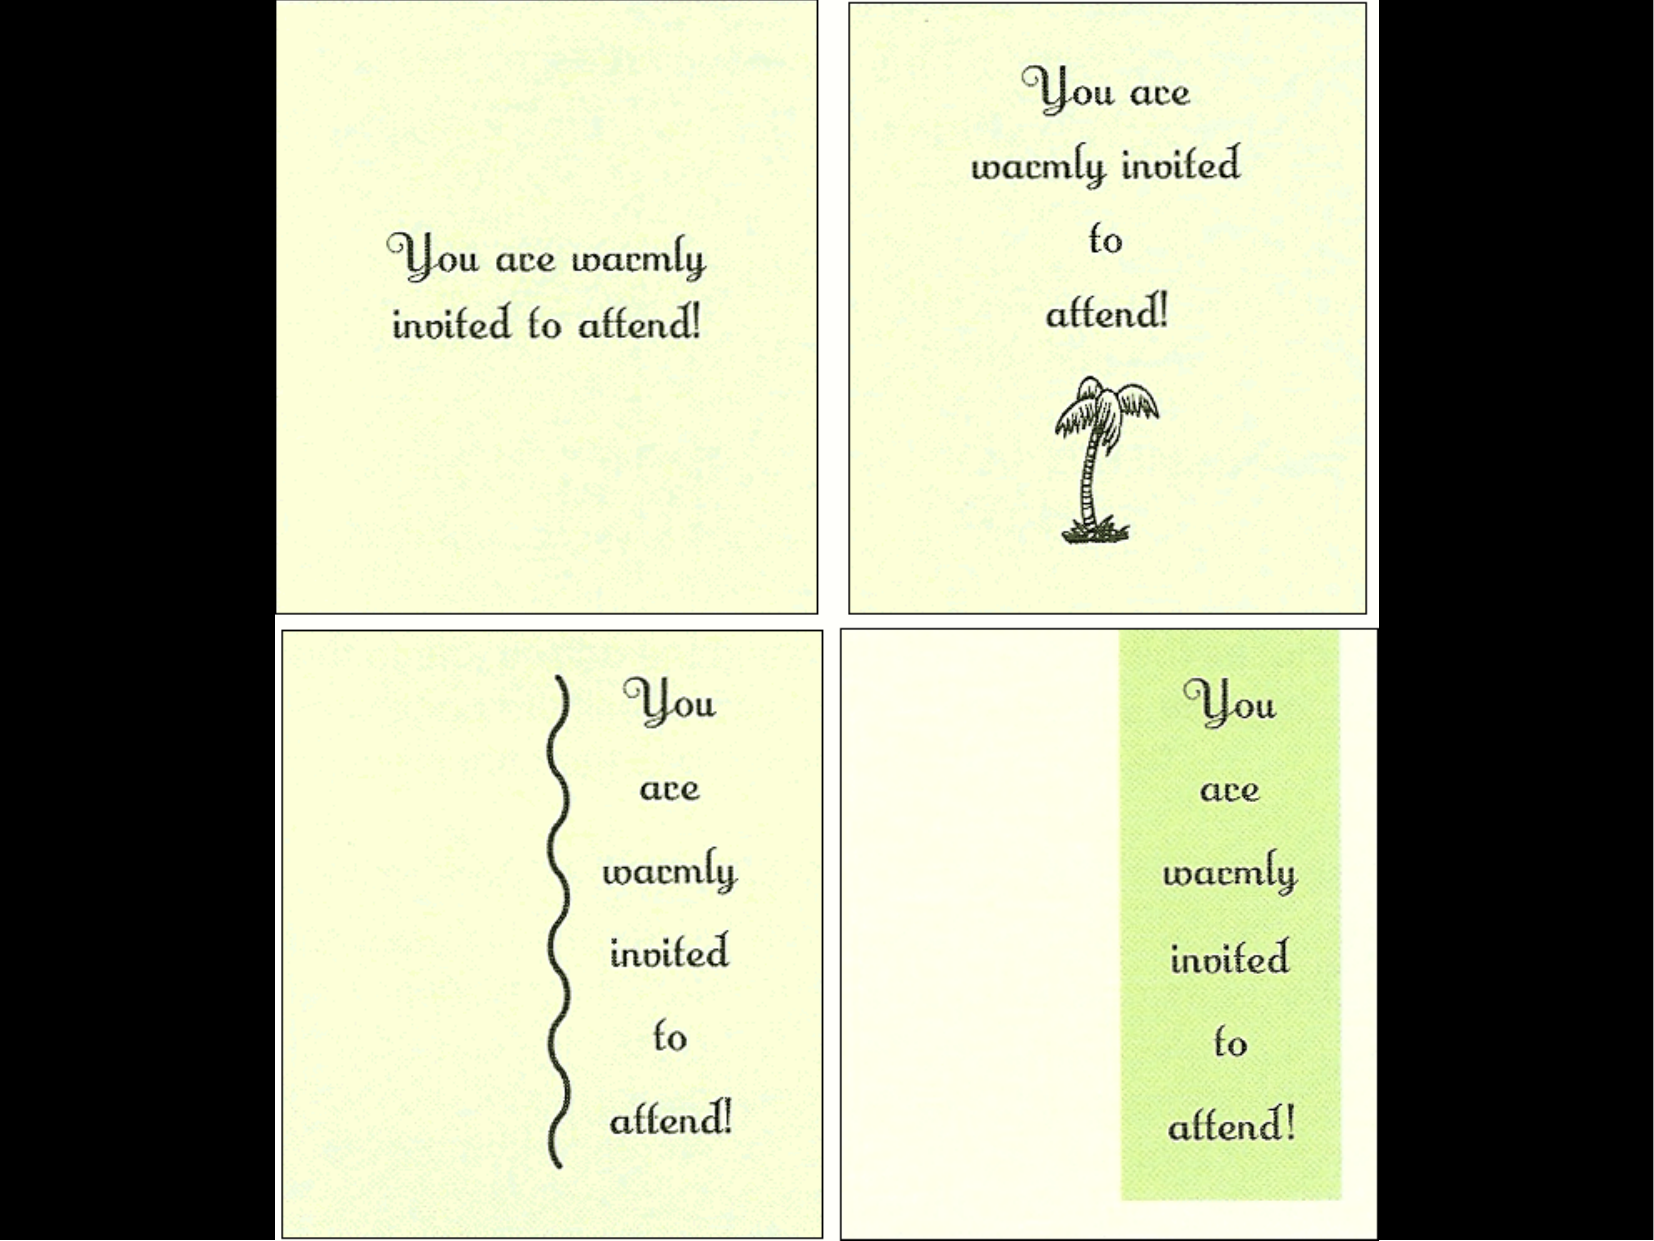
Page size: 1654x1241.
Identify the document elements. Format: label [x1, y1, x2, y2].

picture [275, 0, 1379, 1241]
